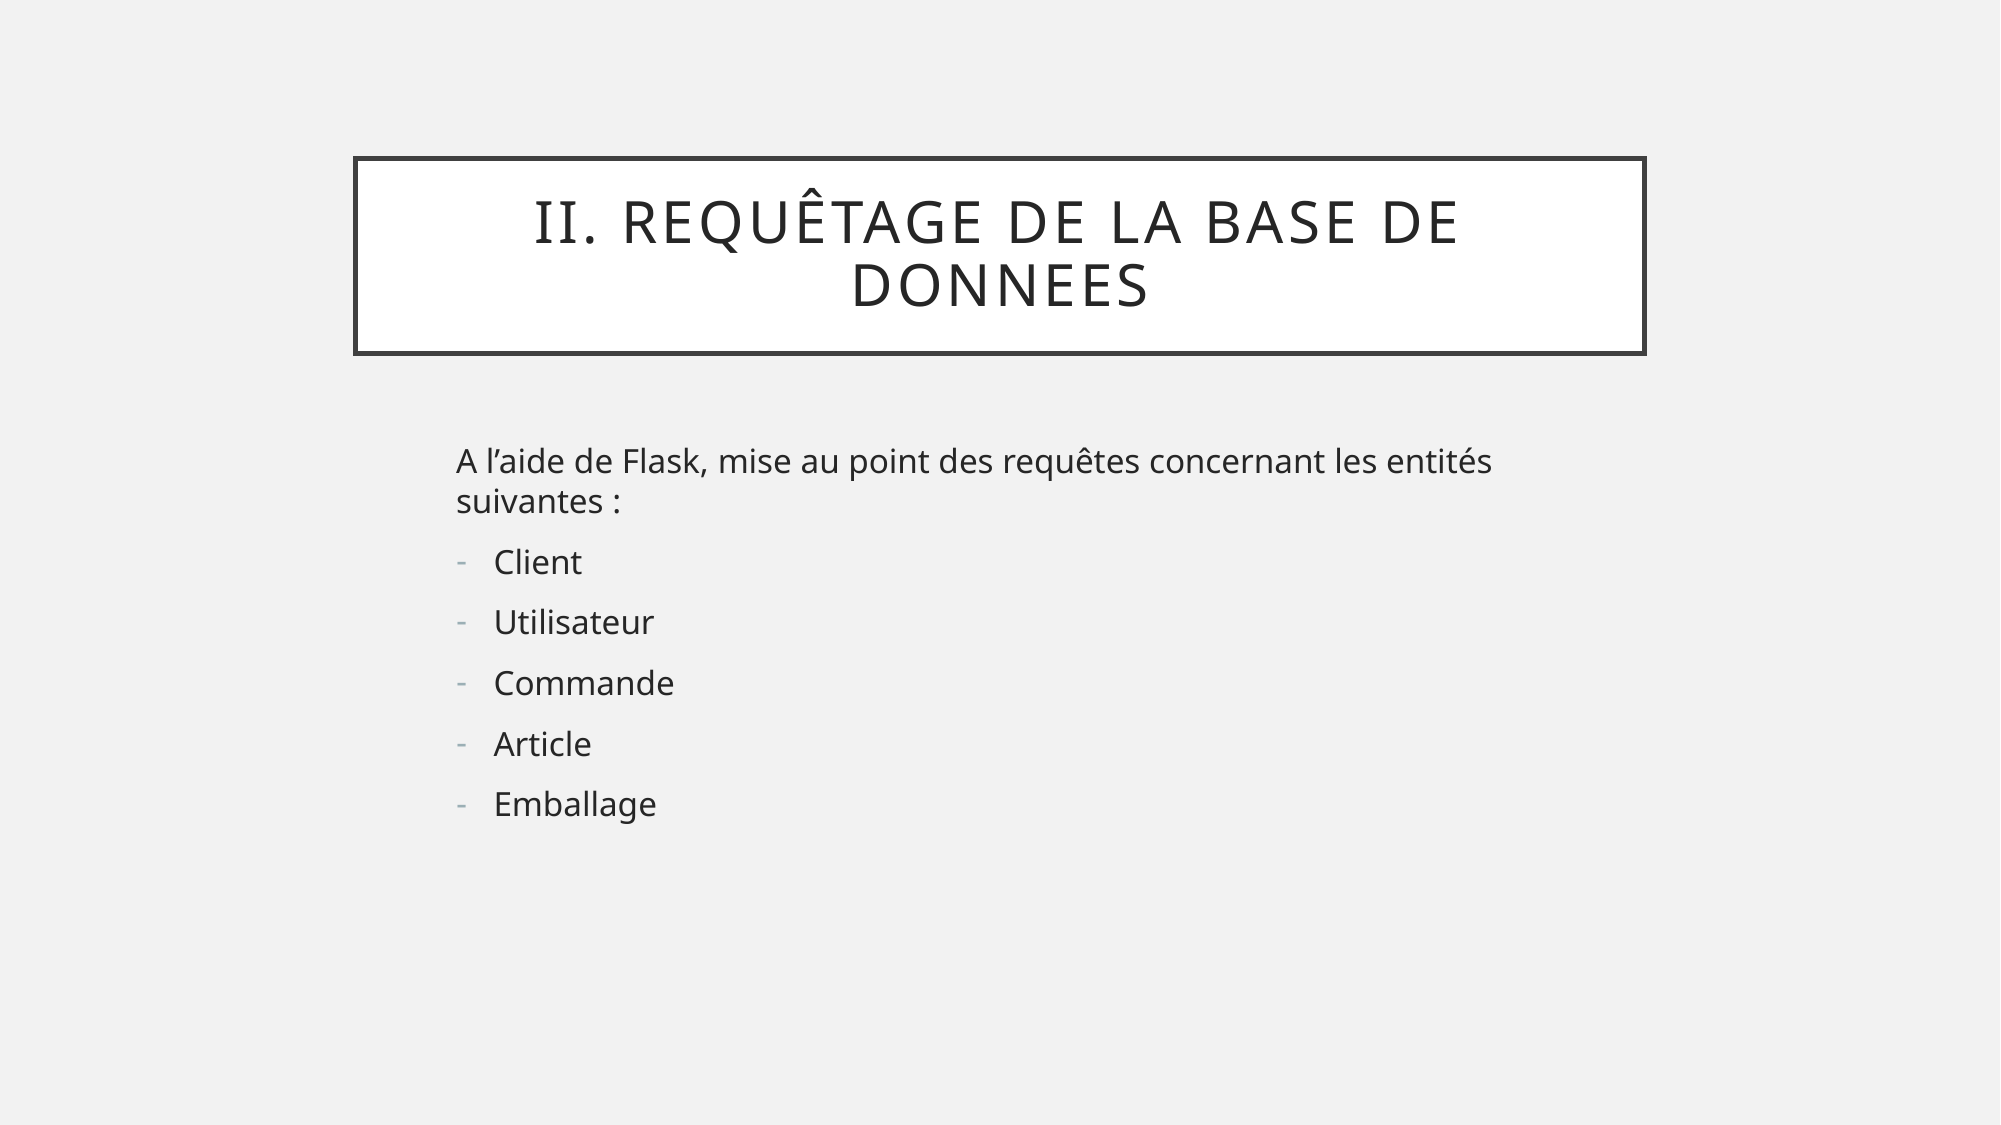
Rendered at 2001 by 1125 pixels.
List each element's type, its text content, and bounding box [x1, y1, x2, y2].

list A l’aide de Flask, mise au point des requêtes concernant les entités suivantes : Client Utilisateur Commande Article Emballage [366, 432, 1634, 942]
title II. Requêtage de la base de donnees [355, 158, 1645, 354]
